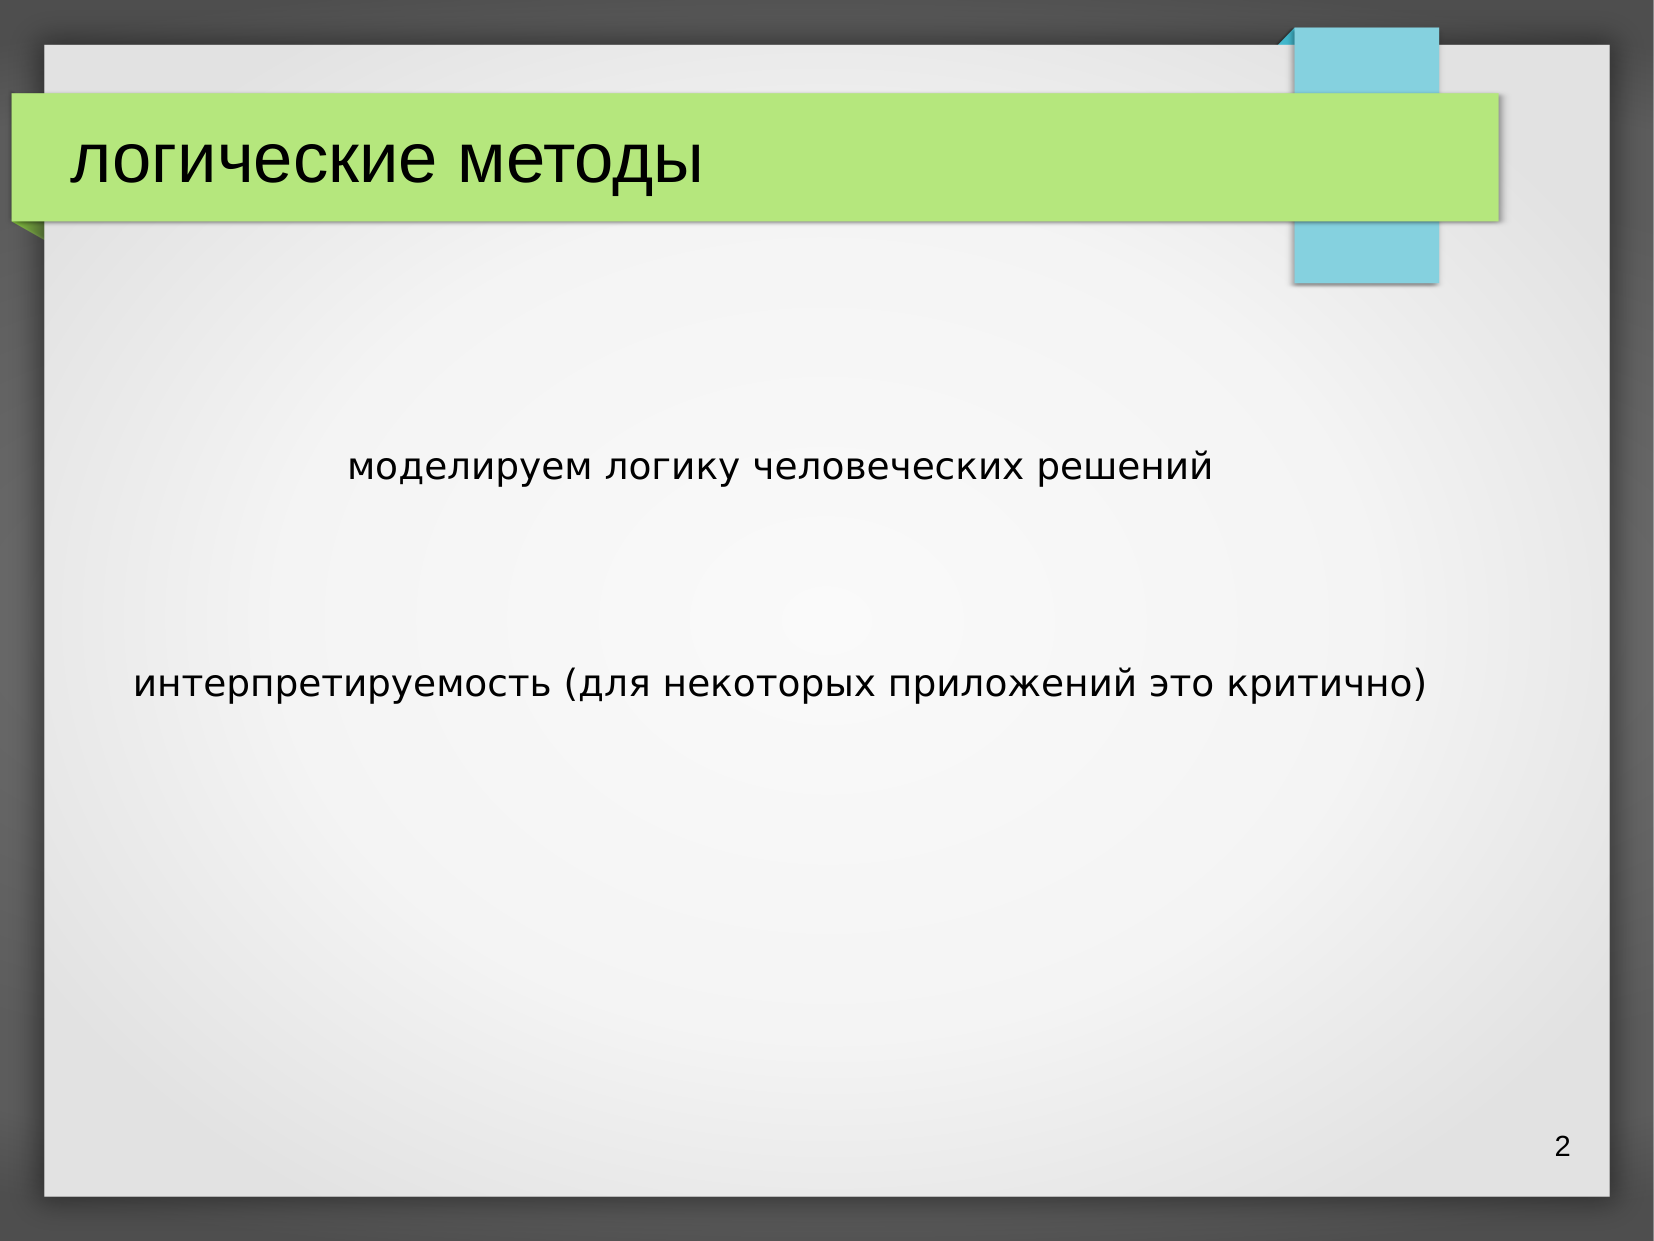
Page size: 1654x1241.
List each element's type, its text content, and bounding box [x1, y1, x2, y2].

title логические методы [70, 118, 1205, 199]
text_box моделируем логику человеческих решений интерпретируемость (для некоторых приложений это критично) [118, 437, 1444, 713]
picture [0, 0, 1654, 1241]
